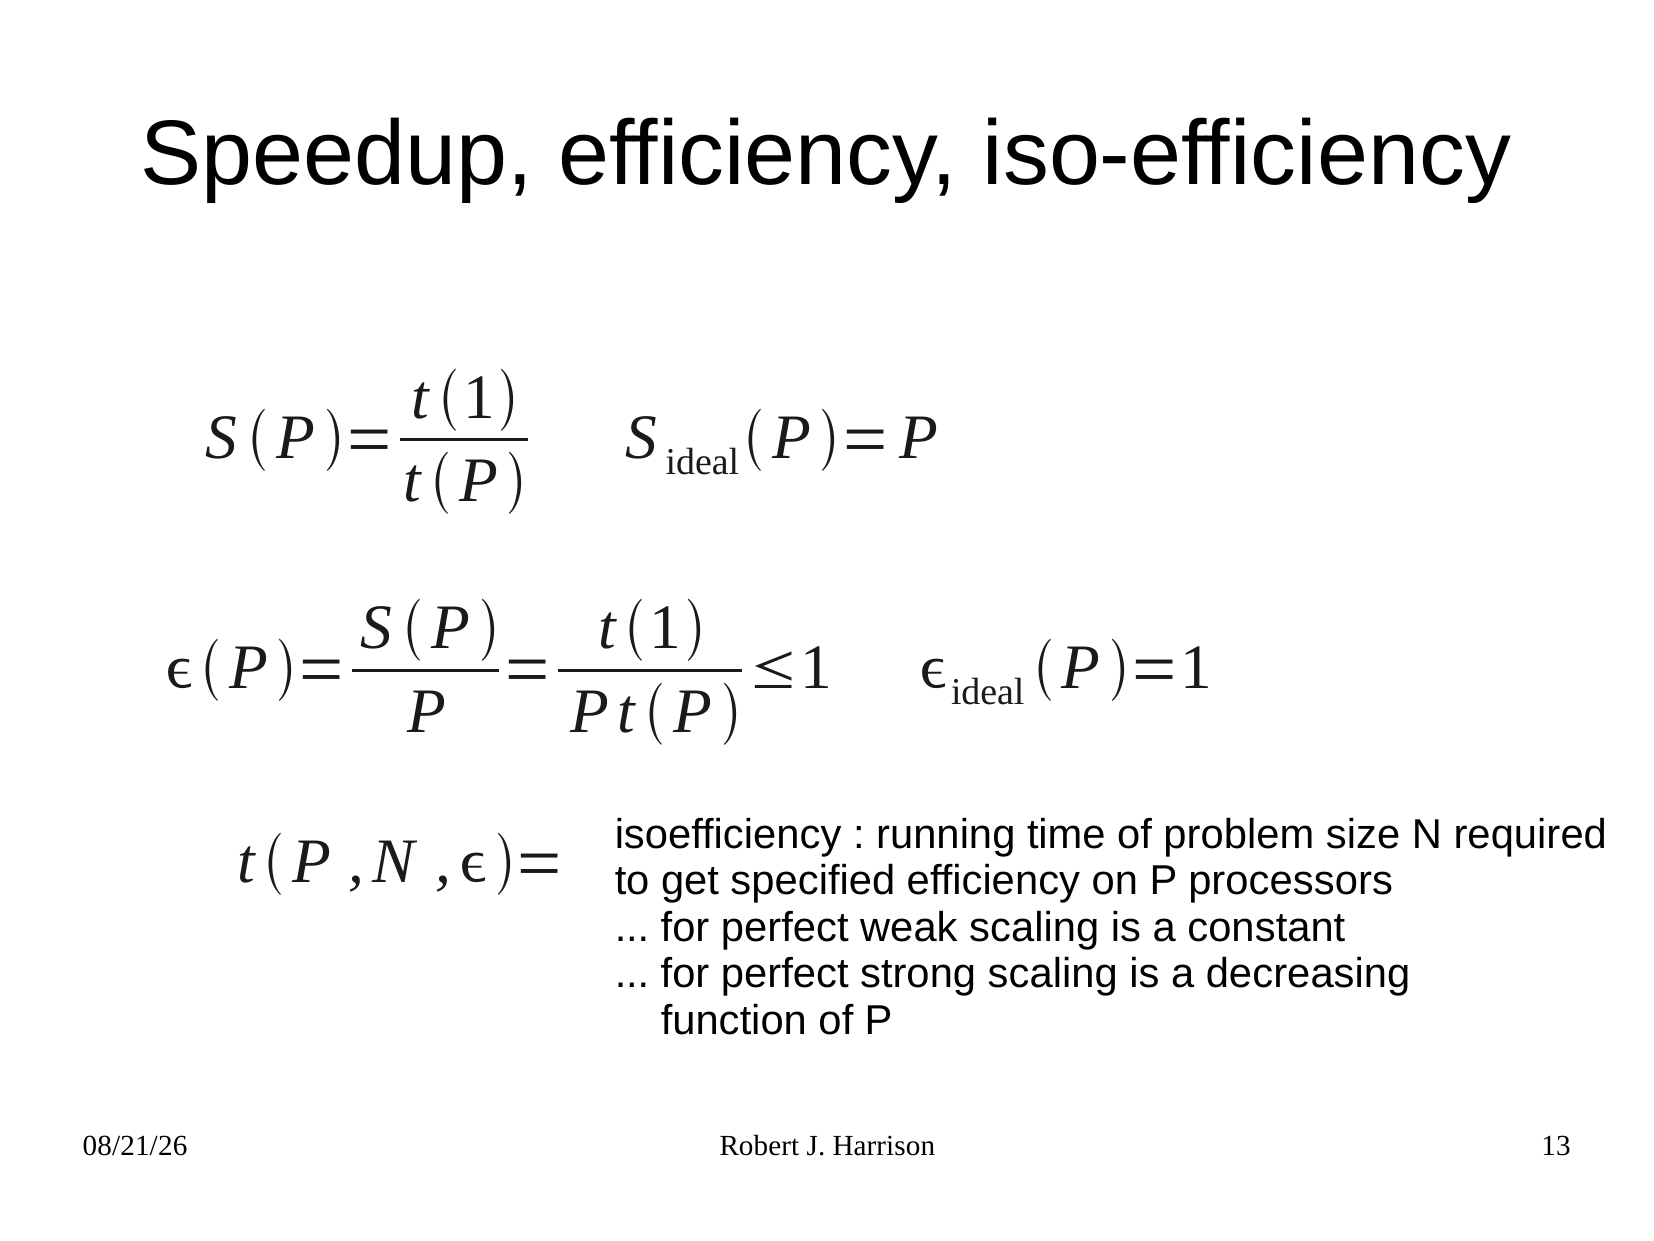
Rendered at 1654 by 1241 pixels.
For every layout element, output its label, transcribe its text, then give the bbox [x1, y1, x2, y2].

chart [150, 363, 1229, 898]
text_box isoefficiency : running time of problem size N required to get specified efficiency on P processors ... for perfect weak scaling is a constant ... for perfect strong scaling is a decreasing function of P [600, 803, 1623, 1054]
title Speedup, efficiency, iso-efficiency [82, 56, 1571, 250]
